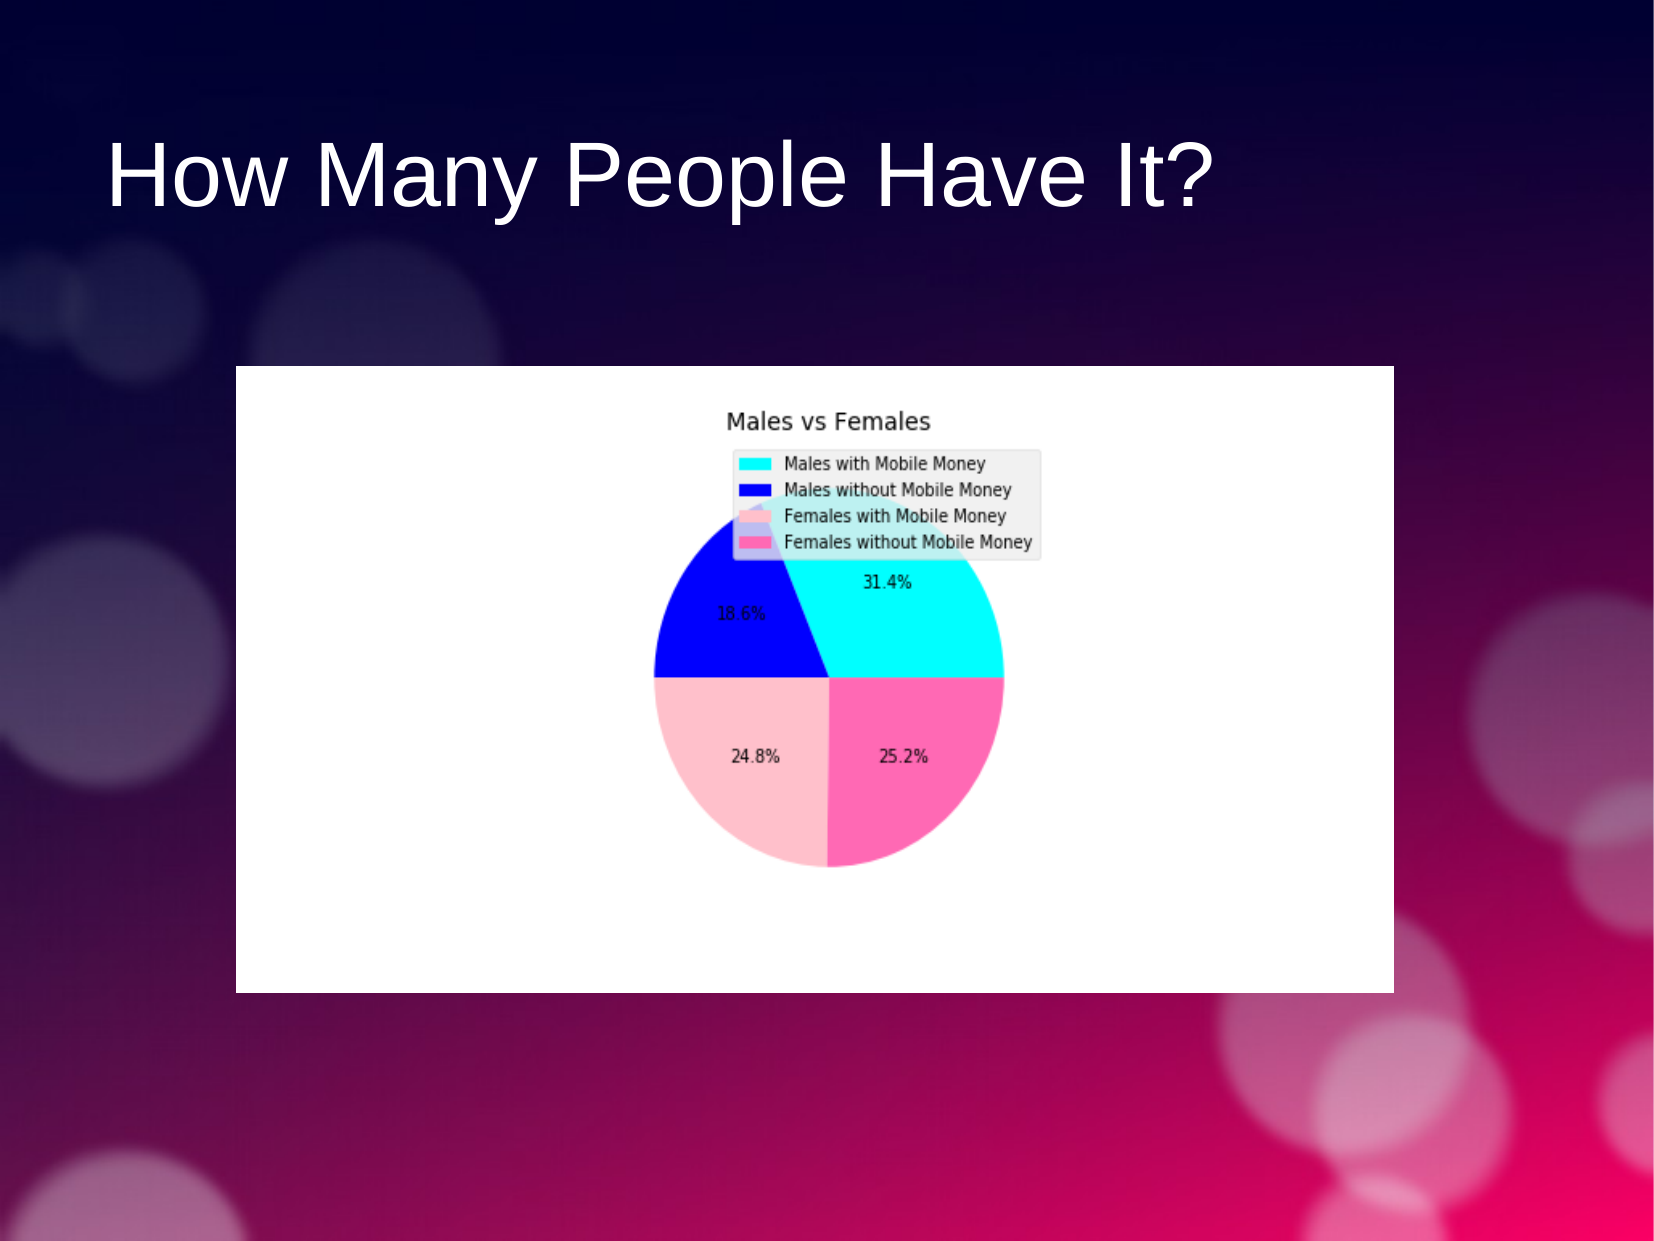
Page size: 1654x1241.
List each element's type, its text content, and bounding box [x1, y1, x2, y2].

picture [0, 0, 1654, 1241]
title How Many People Have It? [105, 70, 1594, 278]
